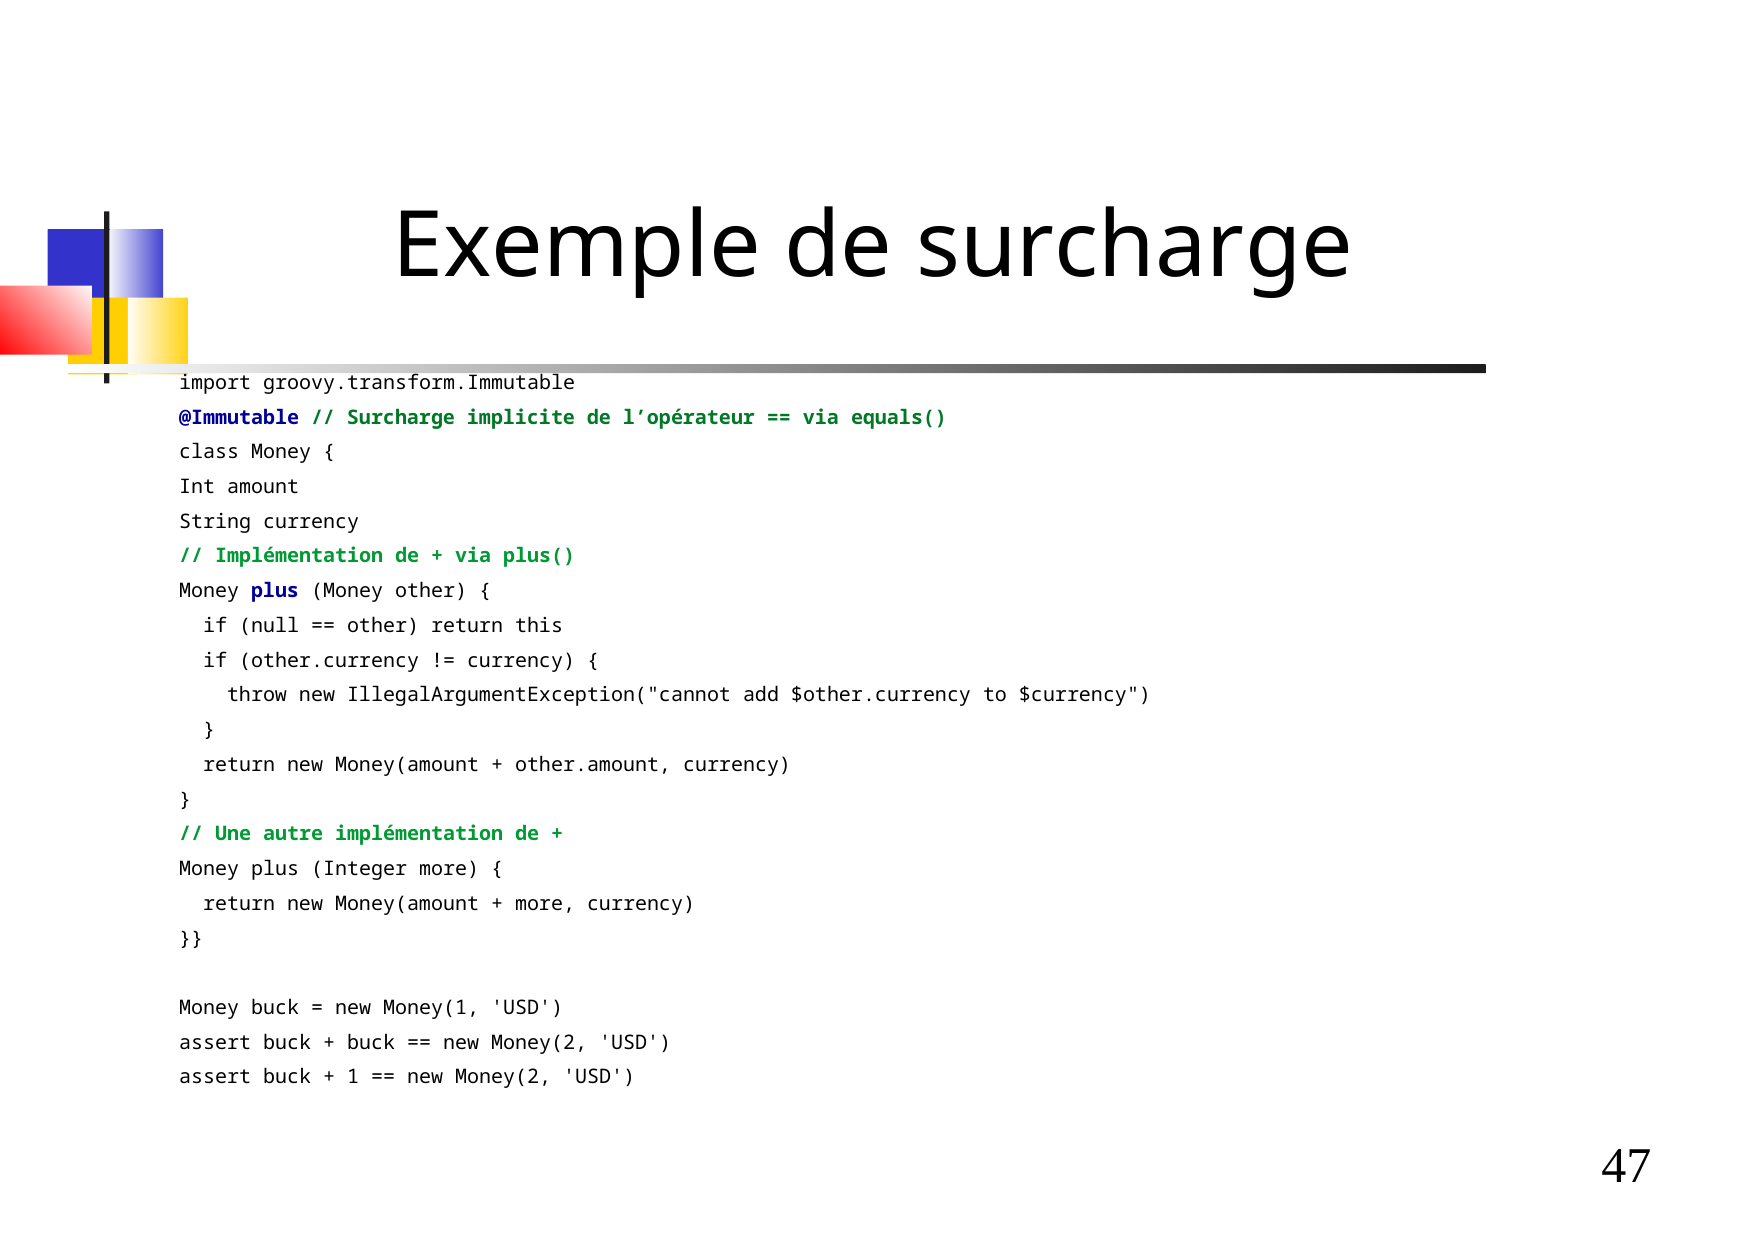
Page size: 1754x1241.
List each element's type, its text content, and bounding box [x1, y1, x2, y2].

list import groovy.transform.Immutable @Immutable // Surcharge implicite de l’opérateur == via equals() class Money { Int amount String currency // Implémentation de + via plus() Money plus (Money other) { if (null == other) return this if (other.currency != currency) { throw new IllegalArgumentException("cannot add $other.currency to $currency") } return new Money(amount + other.amount, currency) } // Une autre implémentation de + Money plus (Integer more) { return new Money(amount + more, currency) }} Money buck = new Money(1, 'USD') assert buck + buck == new Money(2, 'USD') assert buck + 1 == new Money(2, 'USD') [179, 371, 1567, 1091]
title Exemple de surcharge [179, 139, 1567, 351]
